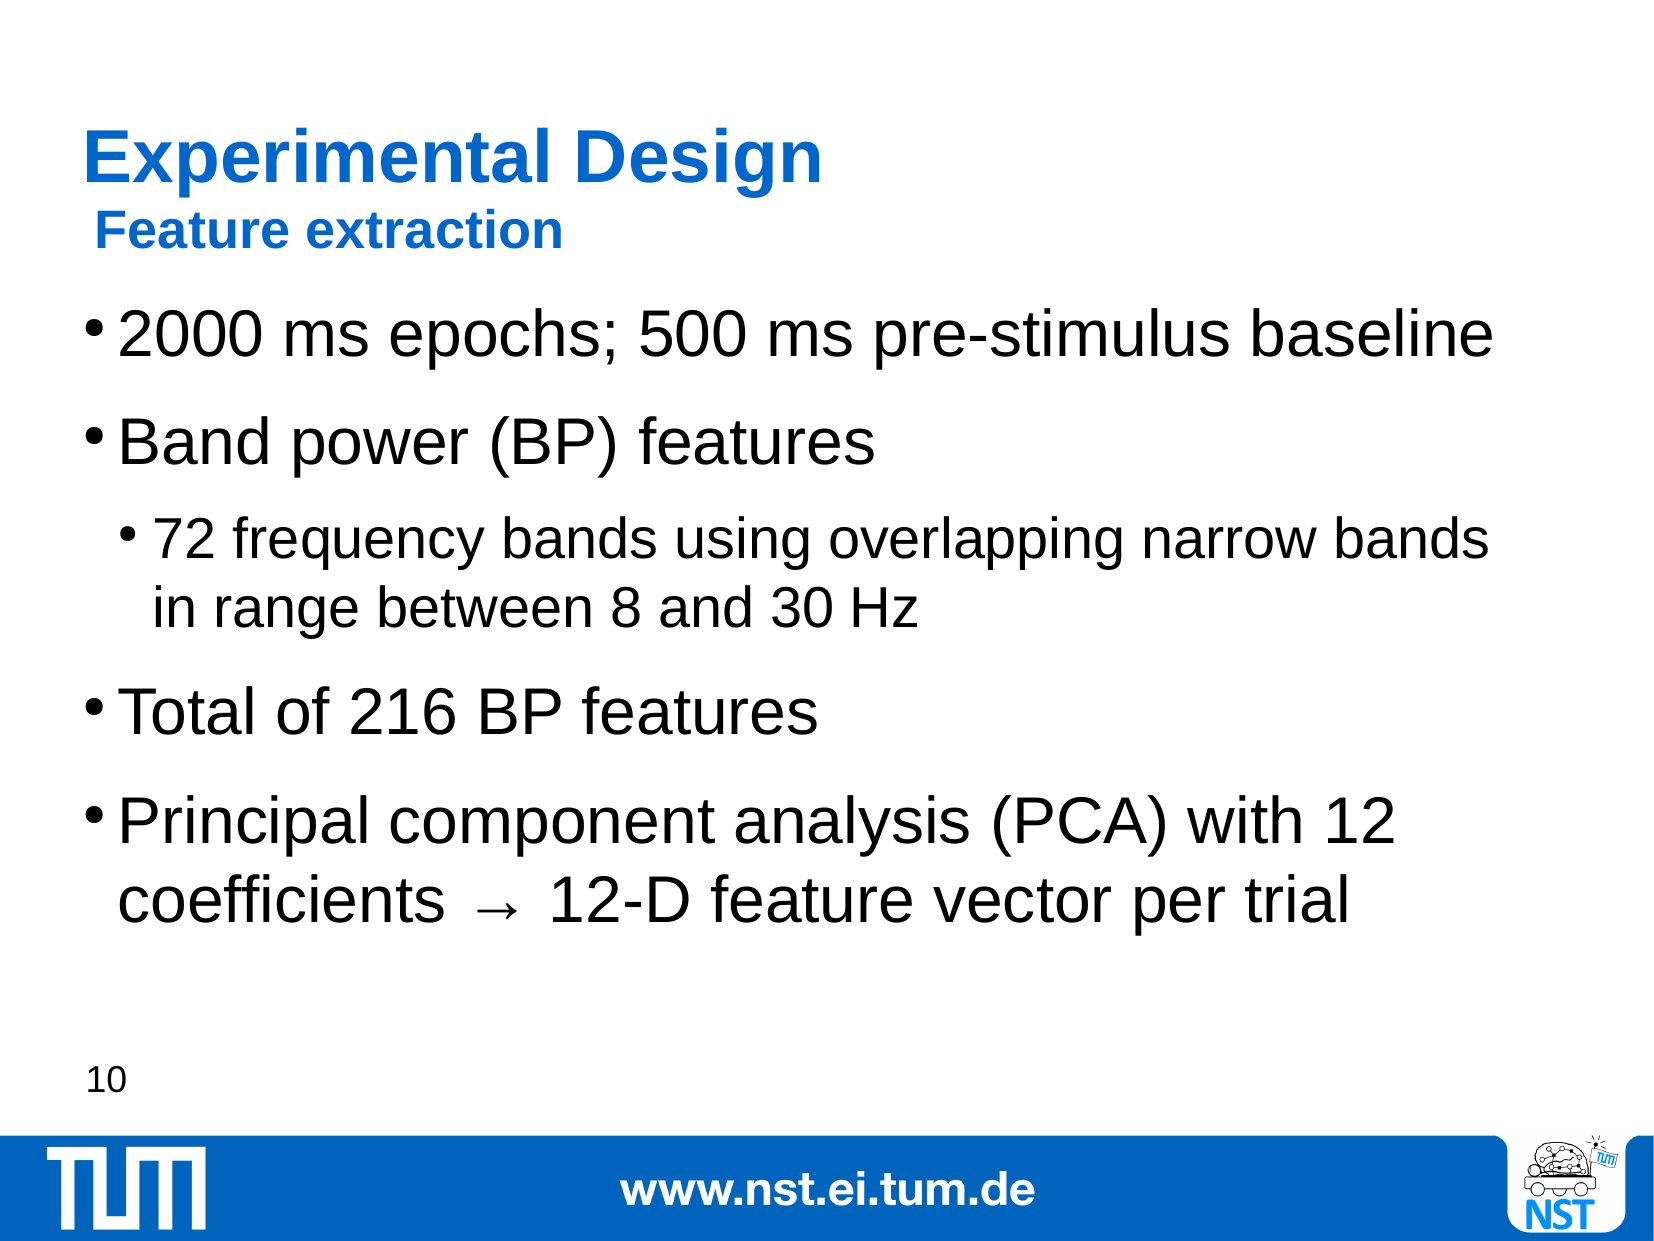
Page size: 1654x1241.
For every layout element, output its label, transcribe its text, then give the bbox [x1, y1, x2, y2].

picture [0, 1134, 1654, 1241]
title Feature extraction [94, 194, 1583, 260]
title Experimental Design [82, 49, 1571, 257]
list 2000 ms epochs; 500 ms pre-stimulus baseline Band power (BP) features 72 frequency bands using overlapping narrow bands in range between 8 and 30 Hz Total of 216 BP features Principal component analysis (PCA) with 12 coefficients → 12-D feature vector per trial [82, 290, 1501, 1010]
